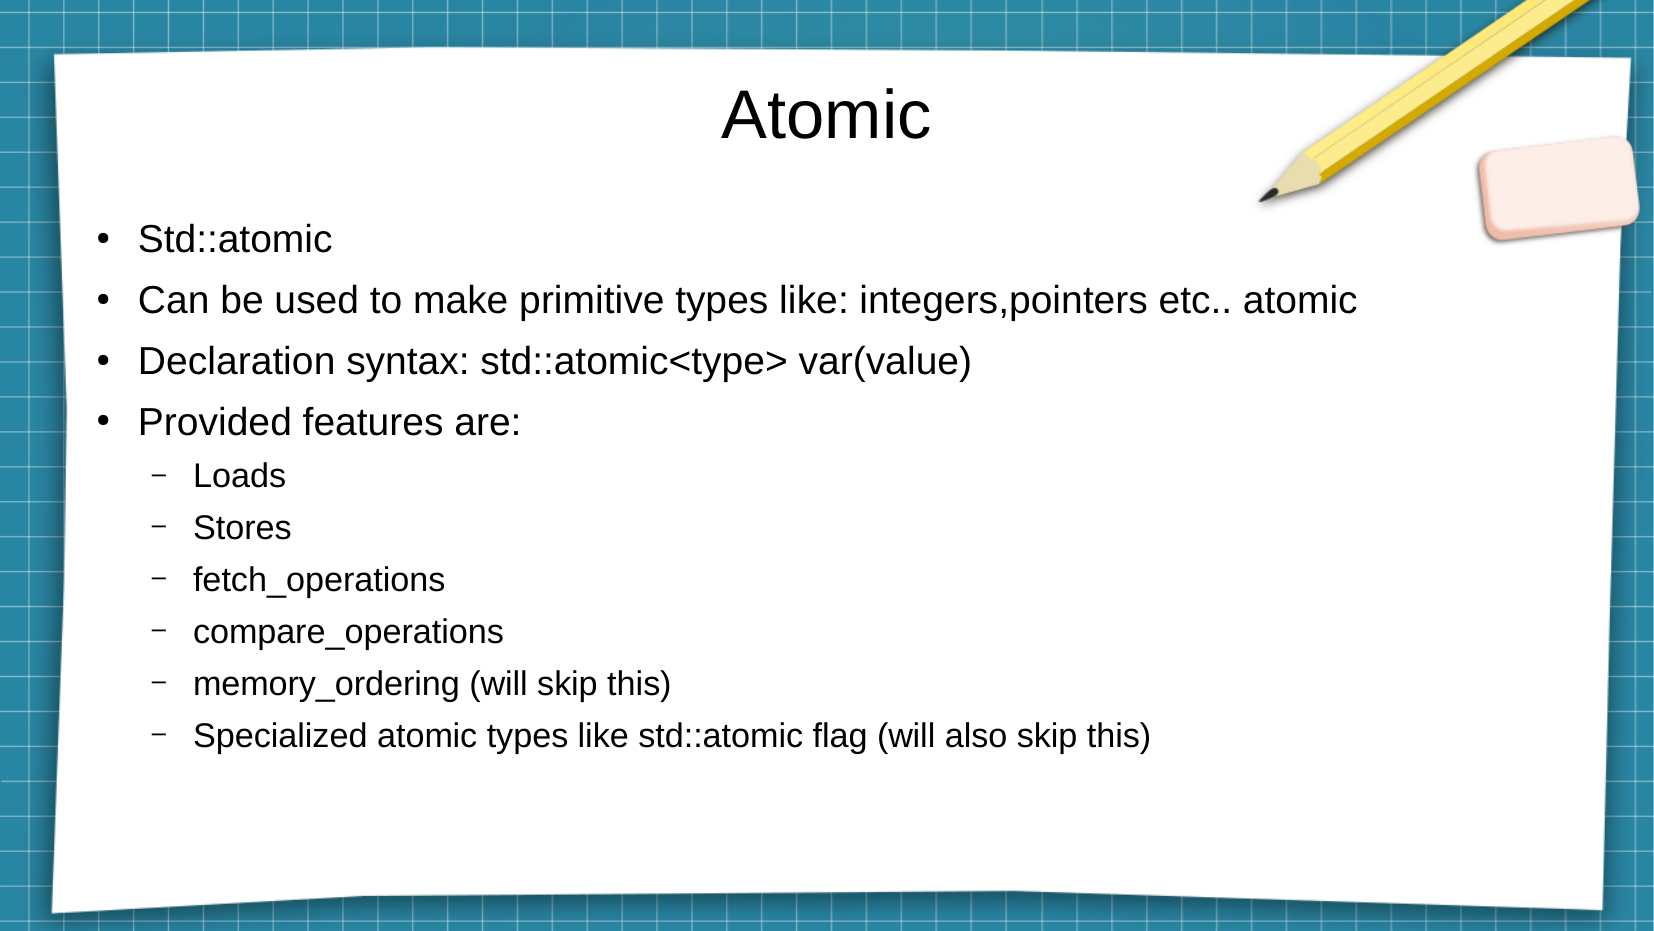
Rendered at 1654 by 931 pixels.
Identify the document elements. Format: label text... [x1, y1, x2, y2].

picture [0, 0, 1654, 931]
title Atomic [82, 37, 1571, 193]
list Std::atomic Can be used to make primitive types like: integers,pointers etc.. atomic Declaration syntax: std::atomic<type> var(value) Provided features are: Loads Stores fetch_operations compare_operations memory_ordering (will skip this) Specialized atomic types like std::atomic flag (will also skip this) [82, 217, 1571, 758]
